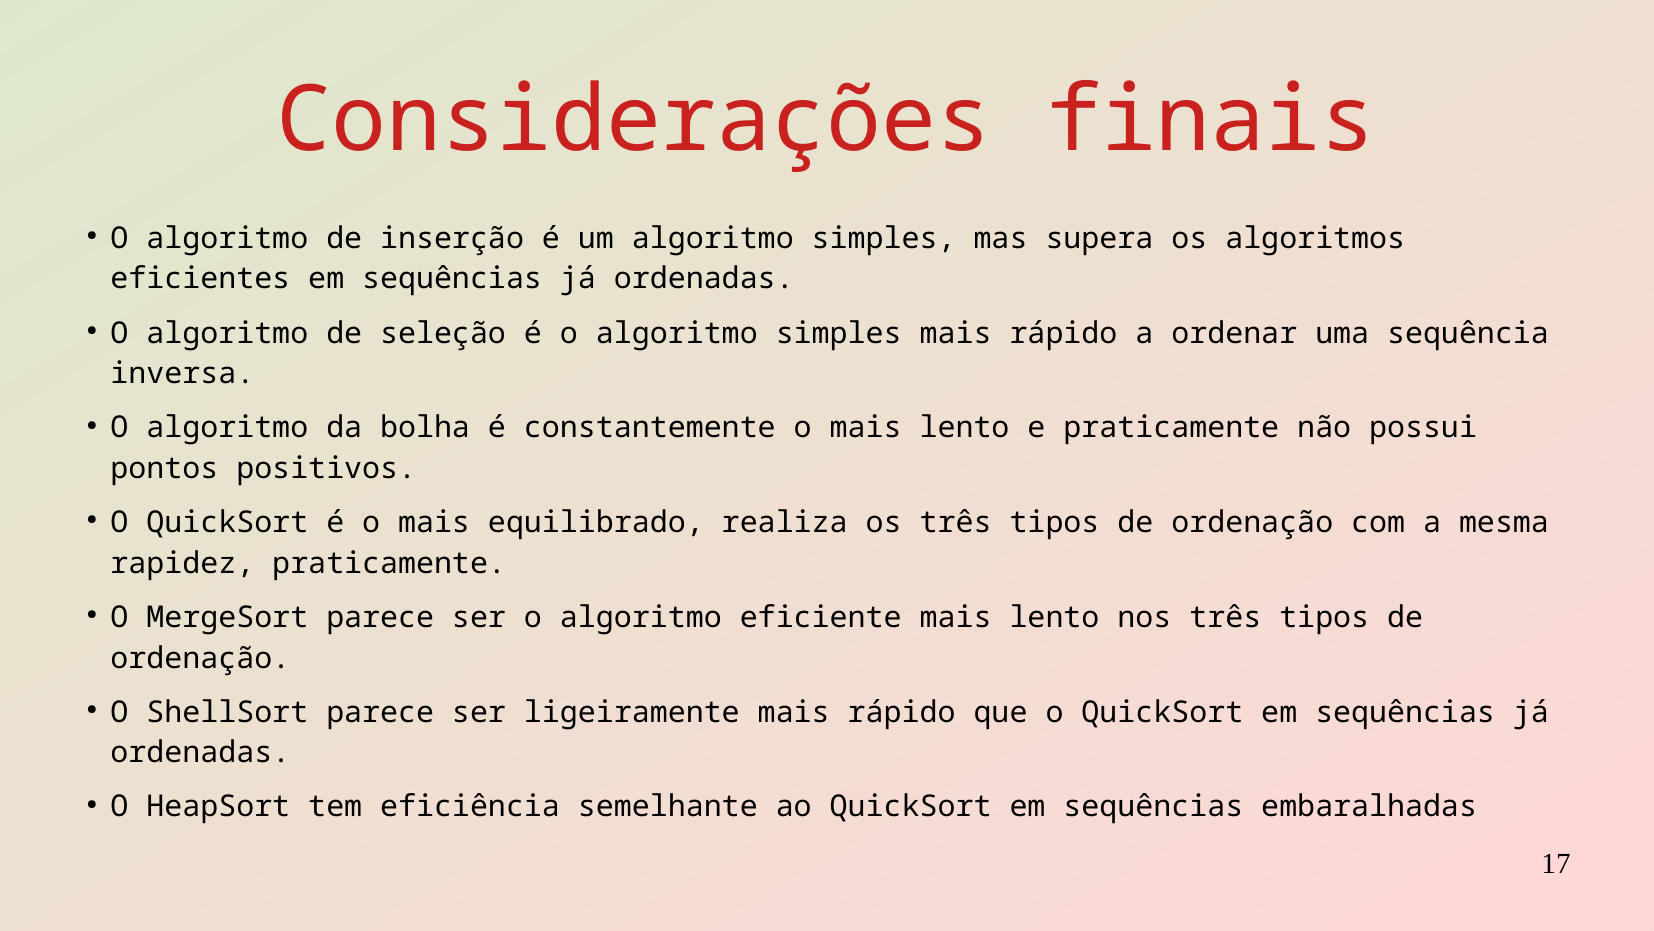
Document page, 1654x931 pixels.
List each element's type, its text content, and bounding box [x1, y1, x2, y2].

list O algoritmo de inserção é um algoritmo simples, mas supera os algoritmos eficientes em sequências já ordenadas. O algoritmo de seleção é o algoritmo simples mais rápido a ordenar uma sequência inversa. O algoritmo da bolha é constantemente o mais lento e praticamente não possui pontos positivos. O QuickSort é o mais equilibrado, realiza os três tipos de ordenação com a mesma rapidez, praticamente. O MergeSort parece ser o algoritmo eficiente mais lento nos três tipos de ordenação. O ShellSort parece ser ligeiramente mais rápido que o QuickSort em sequências já ordenadas. O HeapSort tem eficiência semelhante ao QuickSort em sequências embaralhadas [78, 216, 1567, 827]
title Considerações finais [82, 37, 1571, 193]
